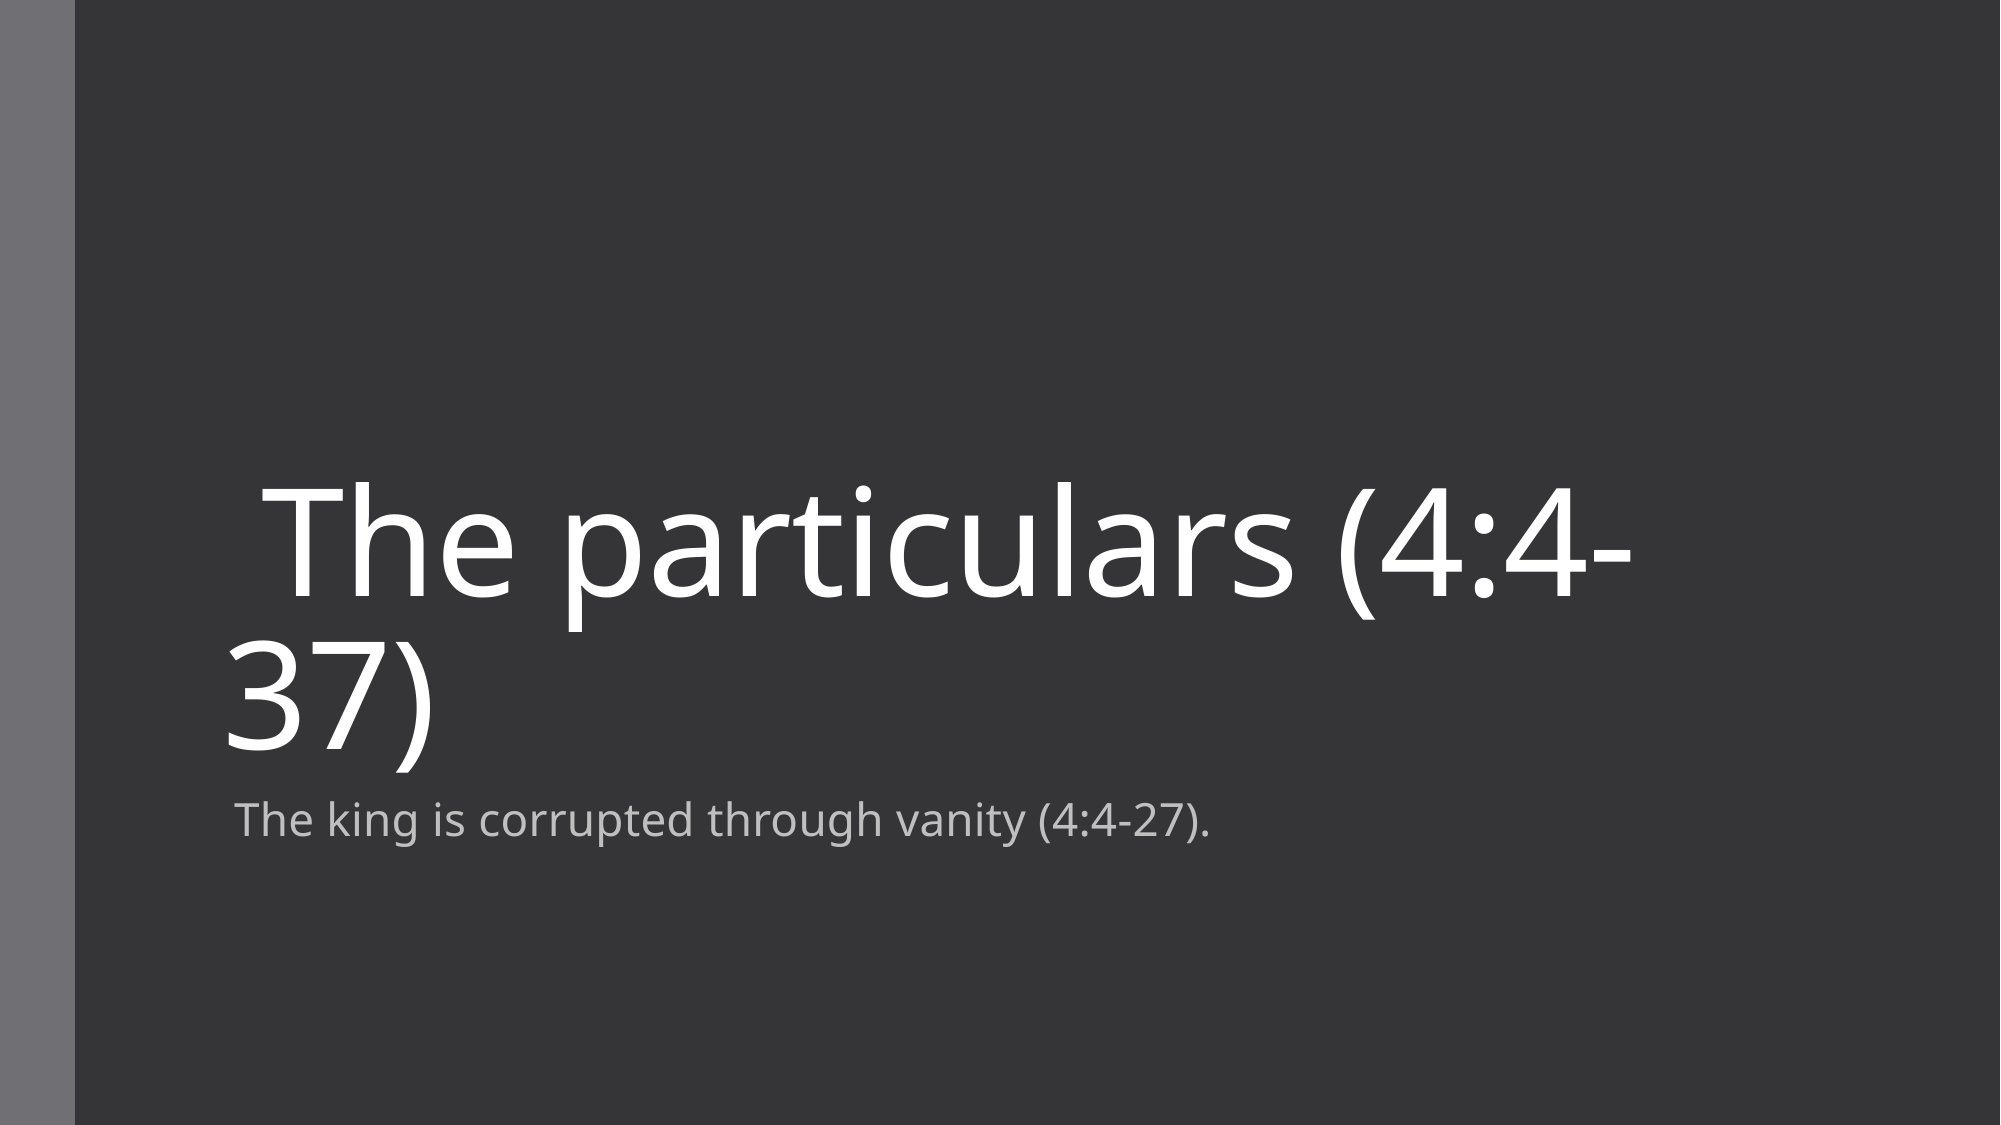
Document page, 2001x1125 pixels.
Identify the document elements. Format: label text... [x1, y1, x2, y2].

title The particulars (4:4-37) [206, 124, 1752, 787]
subtitle The king is corrupted through vanity (4:4-27). [206, 787, 1752, 1066]
